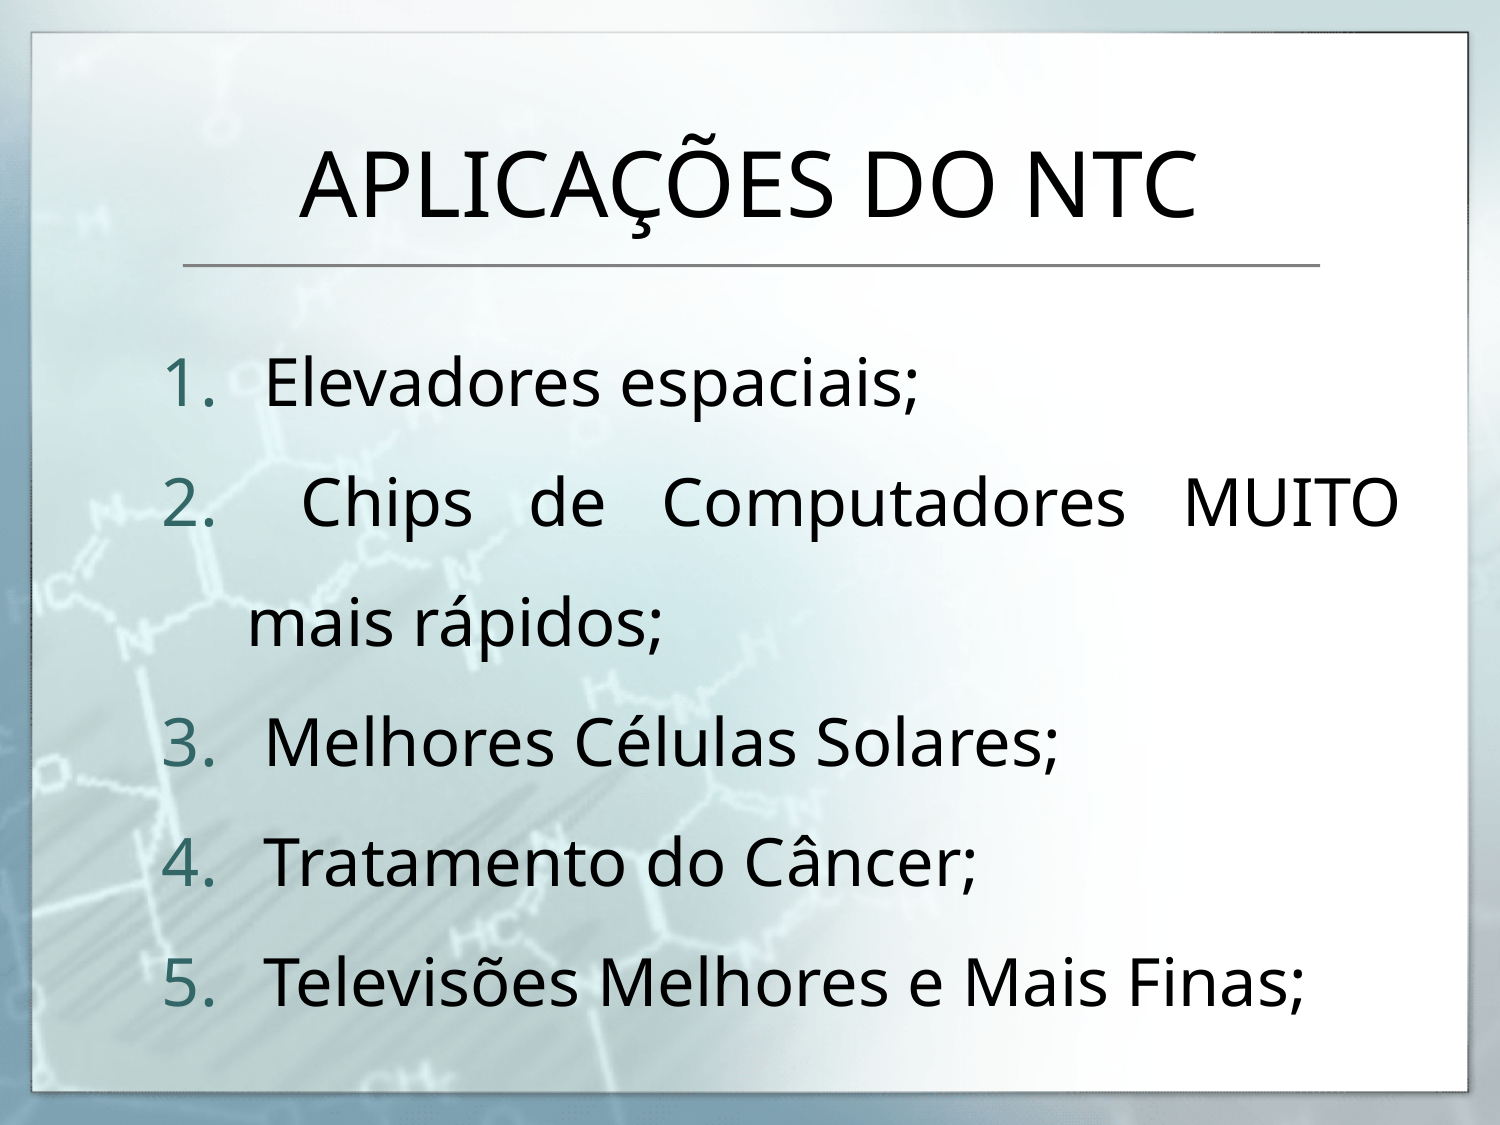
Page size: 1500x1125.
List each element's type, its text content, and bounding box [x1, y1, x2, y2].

picture [0, 0, 1500, 1125]
text_box Elevadores espaciais; Chips de Computadores MUITO mais rápidos; Melhores Células Solares; Tratamento do Câncer; Televisões Melhores e Mais Finas; [117, 292, 1418, 1028]
text_box APLICAÇÕES DO NTC [62, 93, 1438, 269]
